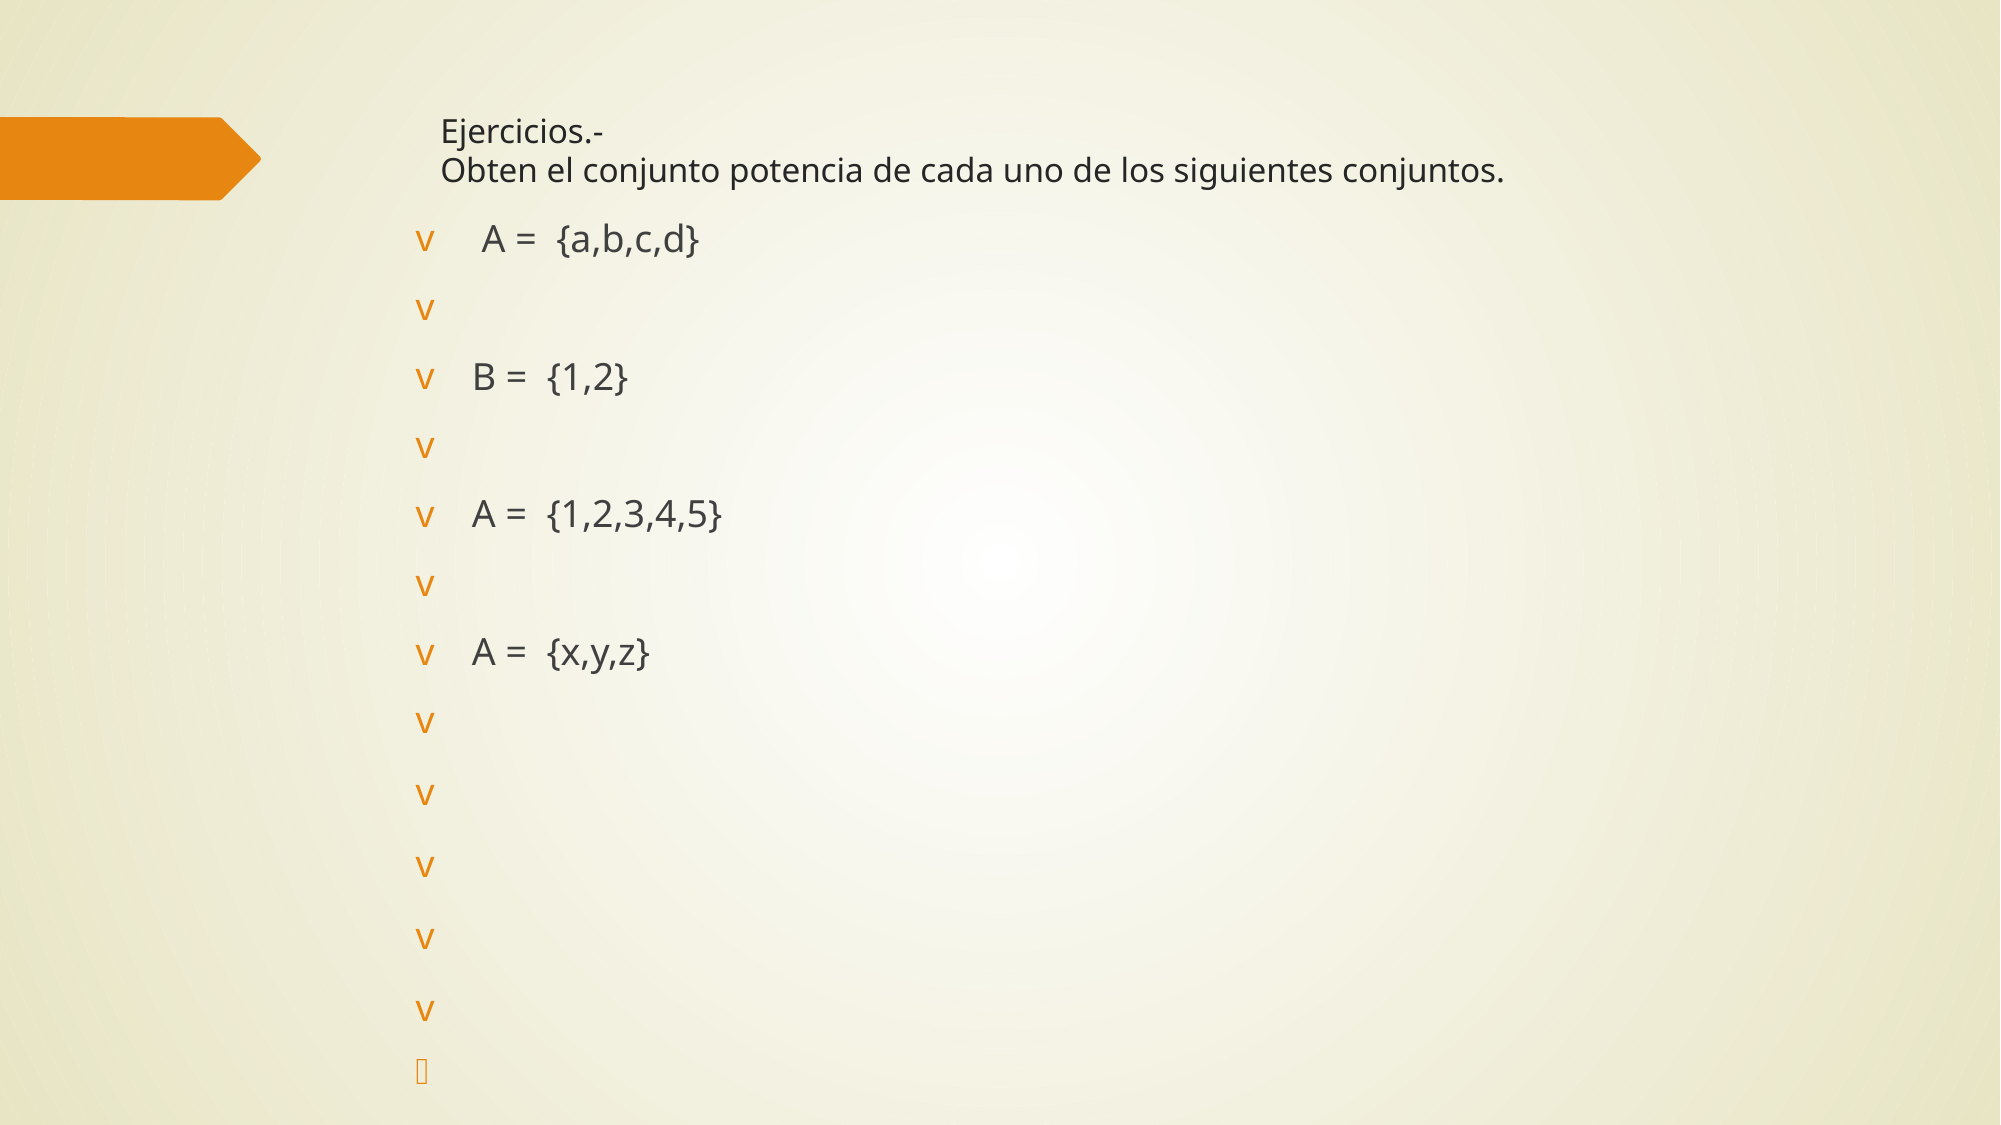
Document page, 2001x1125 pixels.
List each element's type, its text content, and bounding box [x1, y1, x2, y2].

list A = {a,b,c,d} B = {1,2} A = {1,2,3,4,5} A = {x,y,z} [400, 207, 1864, 828]
title Ejercicios.- Obten el conjunto potencia de cada uno de los siguientes conjuntos. [425, 102, 1888, 208]
